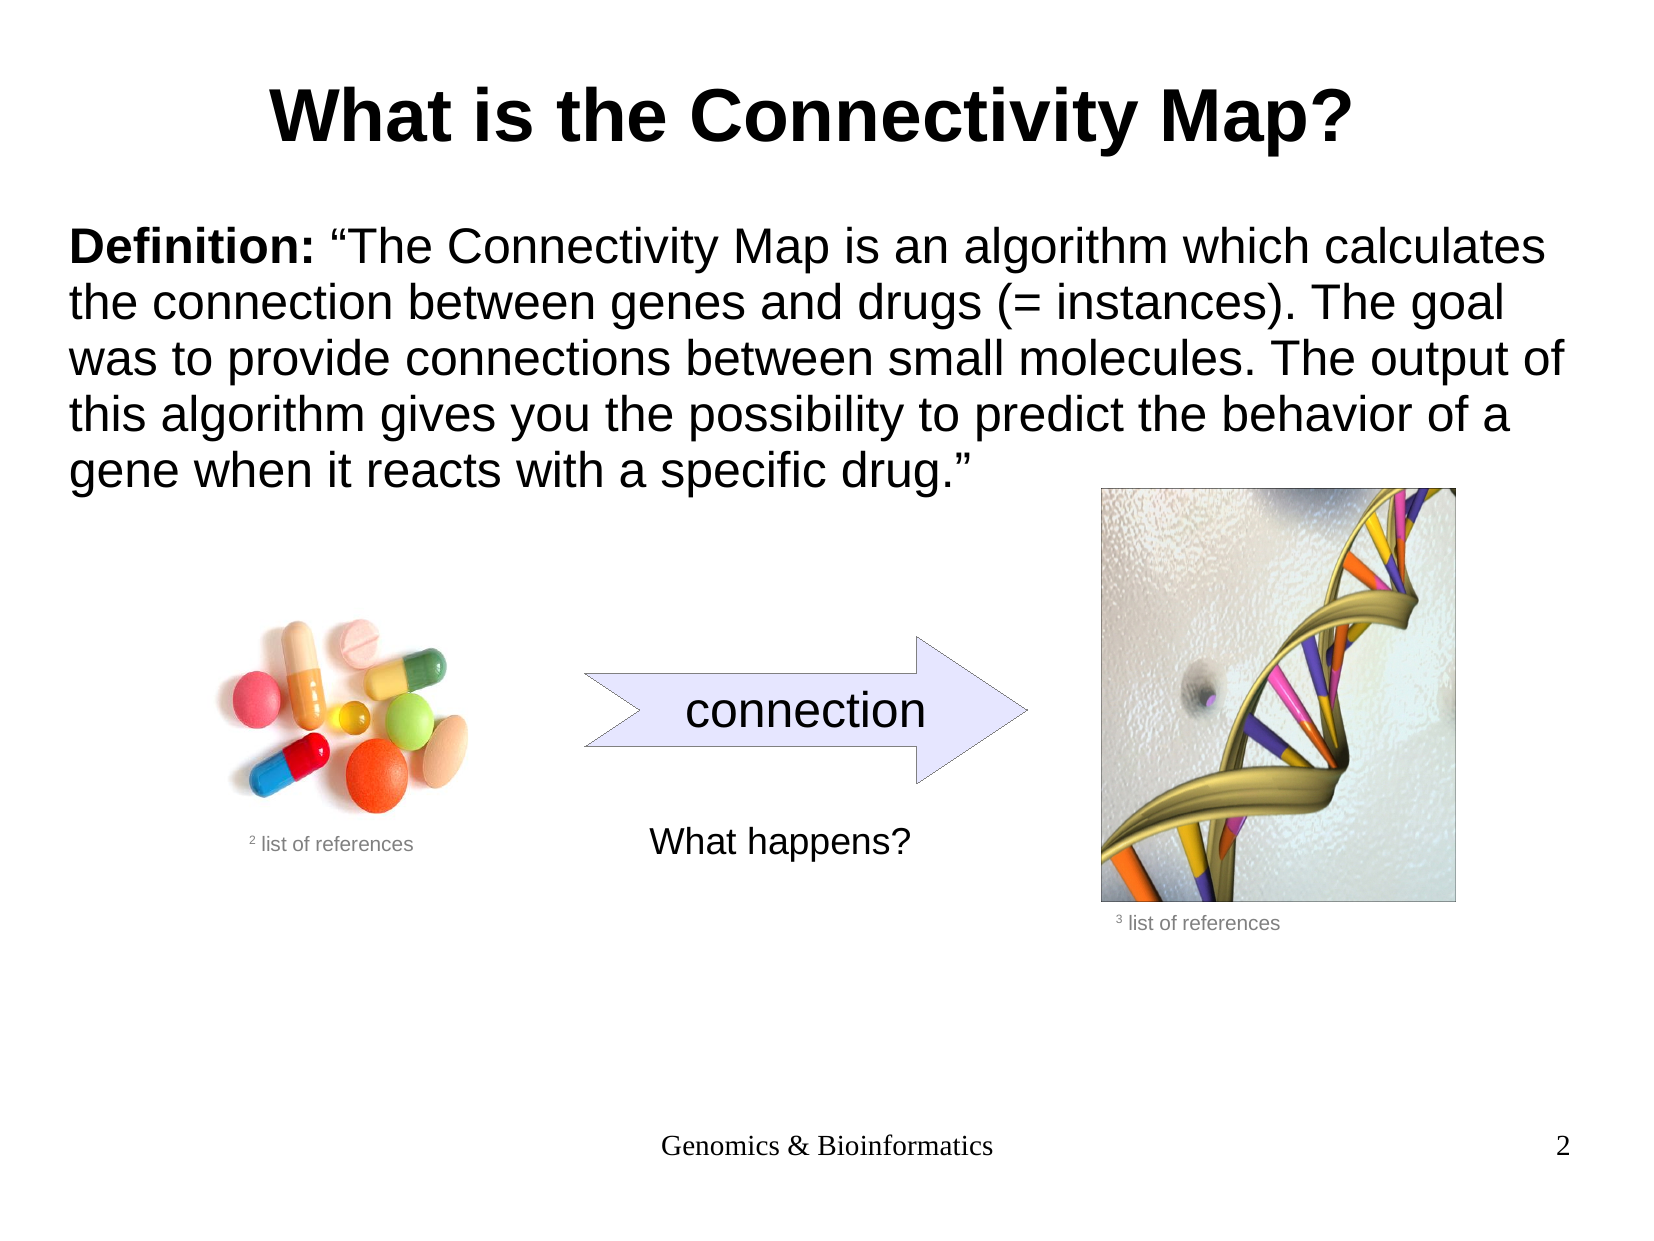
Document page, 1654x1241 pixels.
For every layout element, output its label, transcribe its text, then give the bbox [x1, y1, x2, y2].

text_box What happens? [634, 813, 930, 871]
text_box What is the Connectivity Map? [254, 66, 1400, 166]
text_box 2 list of references [234, 825, 436, 864]
picture [1101, 488, 1456, 902]
text_box connection [584, 636, 1028, 784]
text_box 3 list of references [1101, 904, 1486, 961]
text_box Definition: “The Connectivity Map is an algorithm which calculates the connection between genes and drugs (= instances). The goal was to provide connections between small molecules. The output of this algorithm gives you the possibility to predict the behavior of a gene when it reacts with a specific drug.” [54, 211, 1600, 505]
picture [176, 570, 552, 852]
